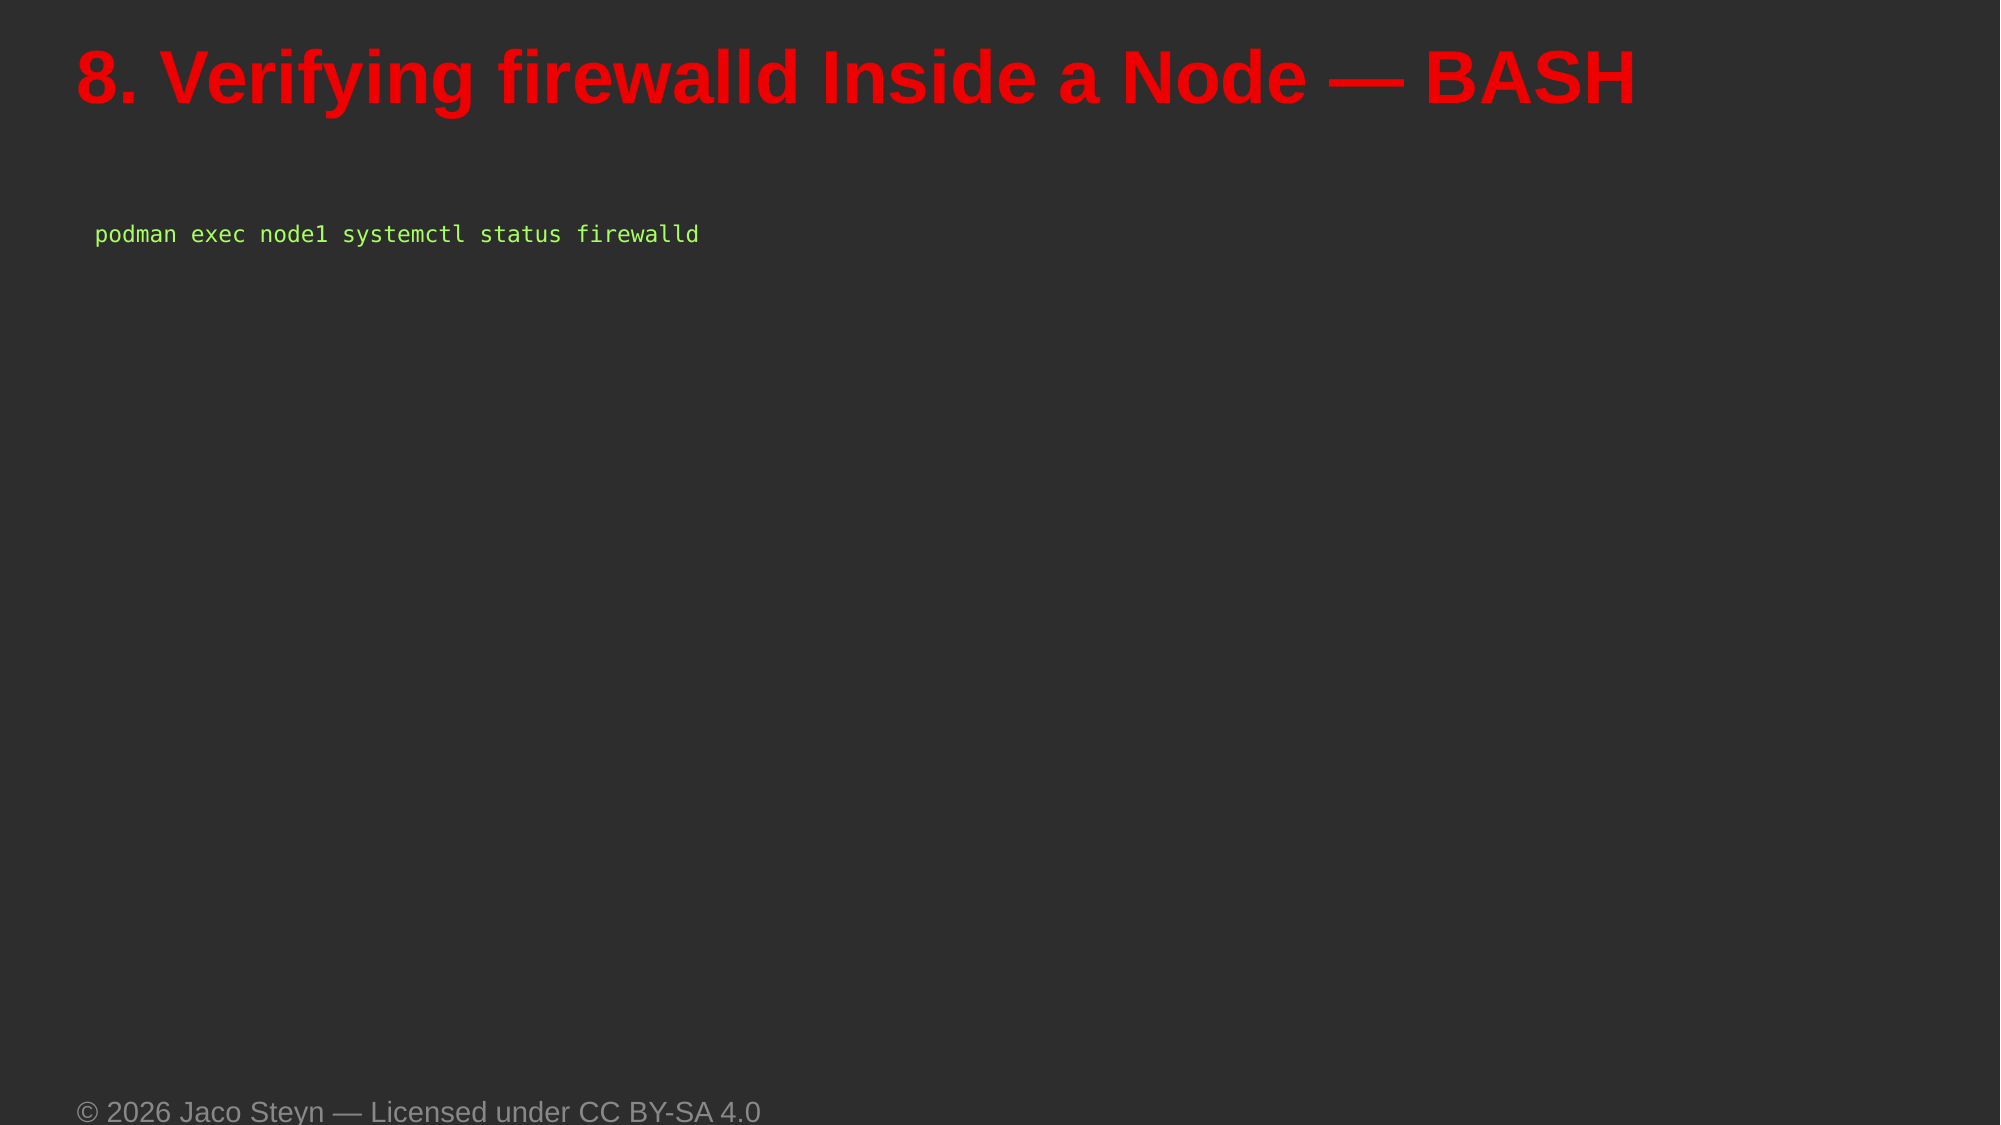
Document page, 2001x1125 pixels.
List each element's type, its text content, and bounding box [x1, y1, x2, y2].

text_box © 2026 Jaco Steyn — Licensed under CC BY-SA 4.0 [59, 1083, 1942, 1120]
text_box podman exec node1 systemctl status firewalld [59, 194, 1942, 1052]
text_box 8. Verifying firewalld Inside a Node — BASH [59, 23, 1942, 178]
